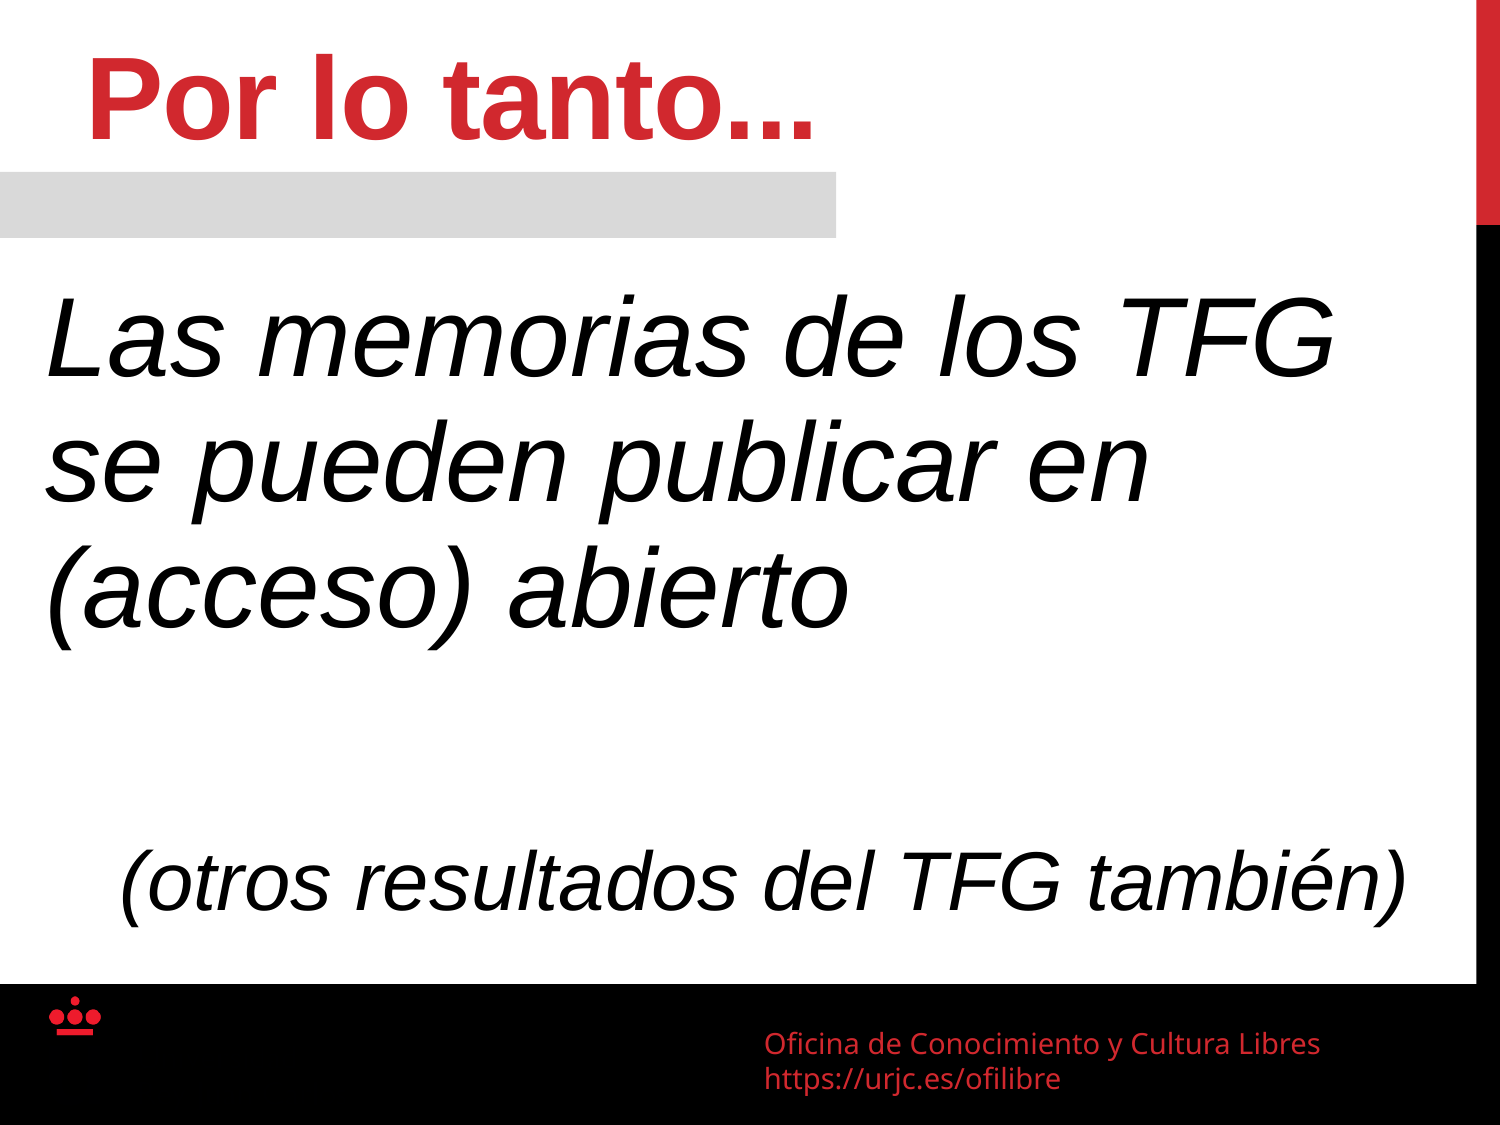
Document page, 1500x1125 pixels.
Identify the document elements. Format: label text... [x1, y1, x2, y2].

title [75, 172, 1026, 250]
text_box Oficina de Conocimiento y Cultura Libres https://urjc.es/ofilibre [748, 1017, 1500, 1125]
picture [49, 996, 346, 1111]
text_box Por lo tanto... [0, 25, 1326, 172]
text_box [0, 172, 837, 238]
text_box Las memorias de los TFG se pueden publicar en (acceso) abierto (otros resultados del TFG también) [30, 267, 1426, 937]
text_box [0, 984, 1500, 1125]
